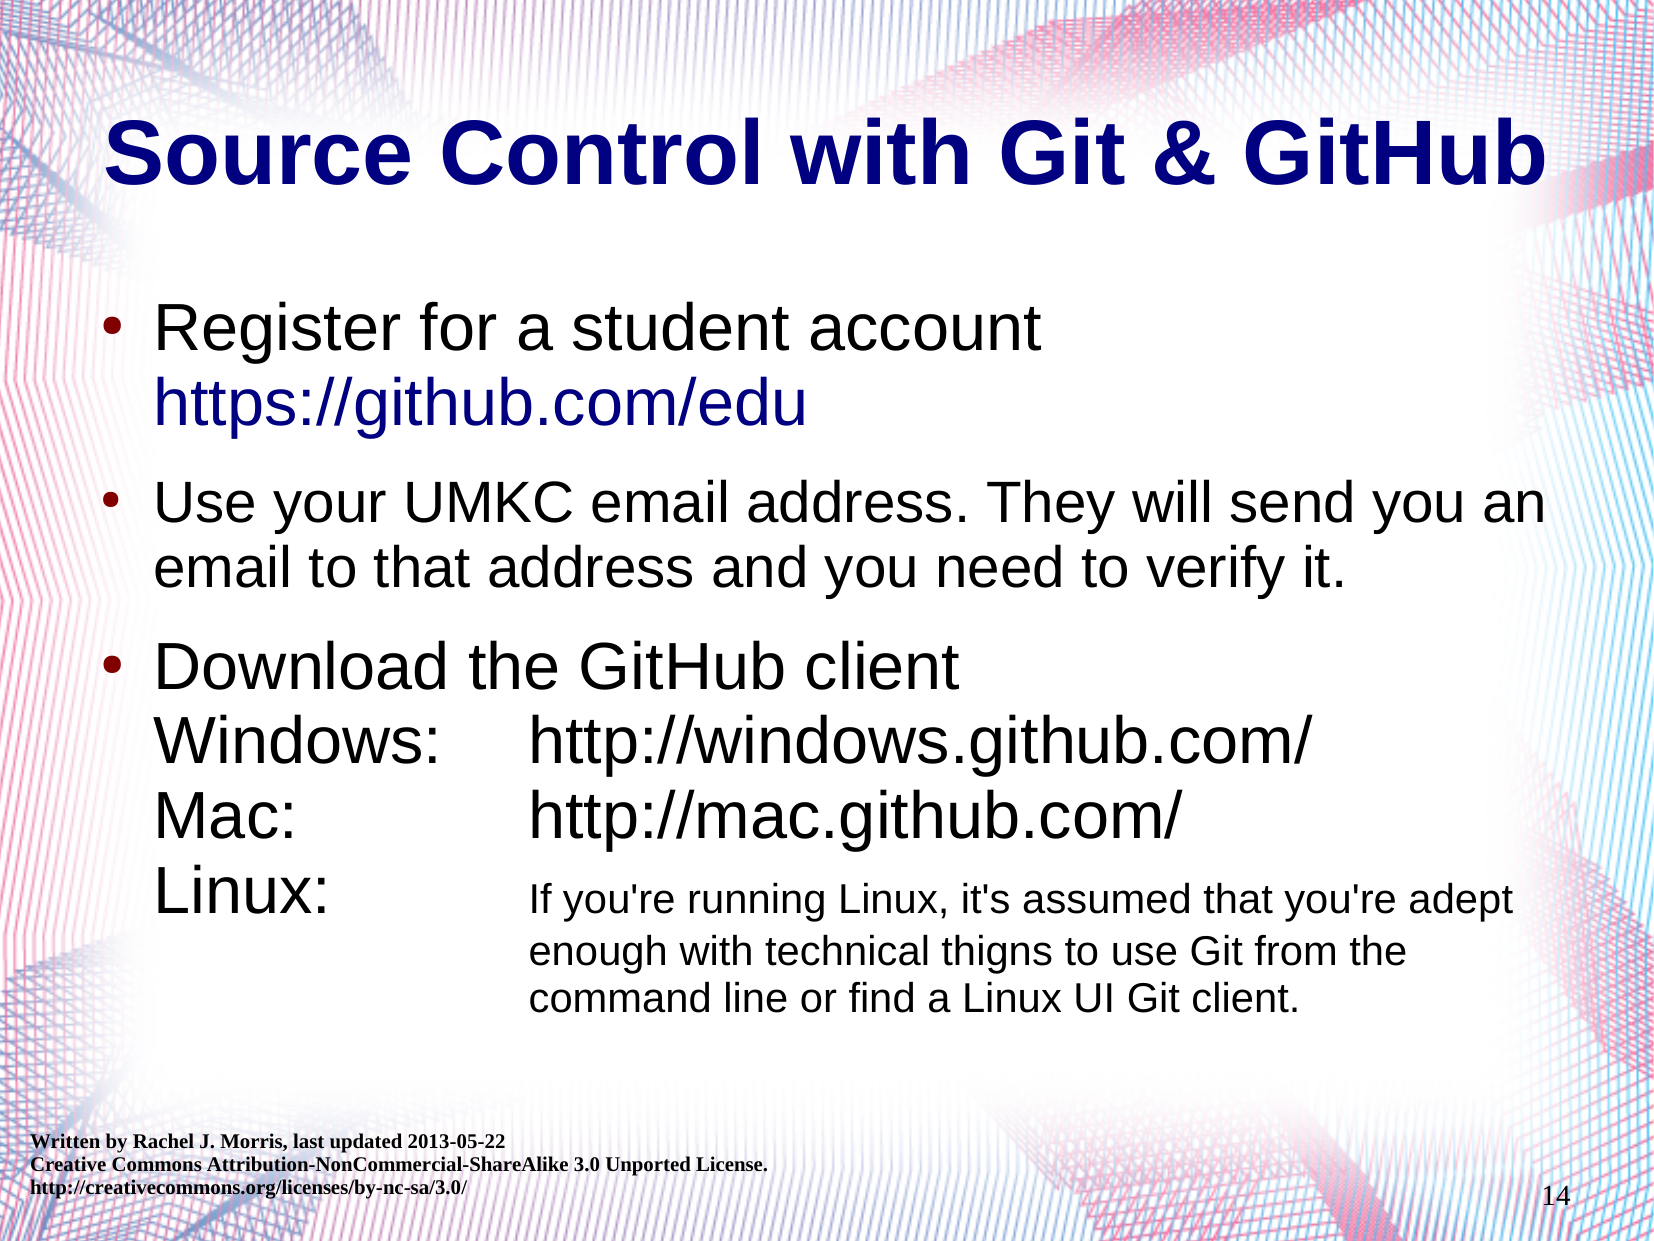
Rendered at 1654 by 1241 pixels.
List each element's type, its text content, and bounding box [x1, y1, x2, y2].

list Register for a student account https://github.com/edu Use your UMKC email address. They will send you an email to that address and you need to verify it. Download the GitHub client Windows: http://windows.github.com/ Mac: http://mac.github.com/ Linux: If you're running Linux, it's assumed that you're adept enough with technical thigns to use Git from the command line or find a Linux UI Git client. [82, 290, 1571, 1022]
picture [0, 0, 1654, 1241]
title Source Control with Git & GitHub [82, 49, 1571, 257]
